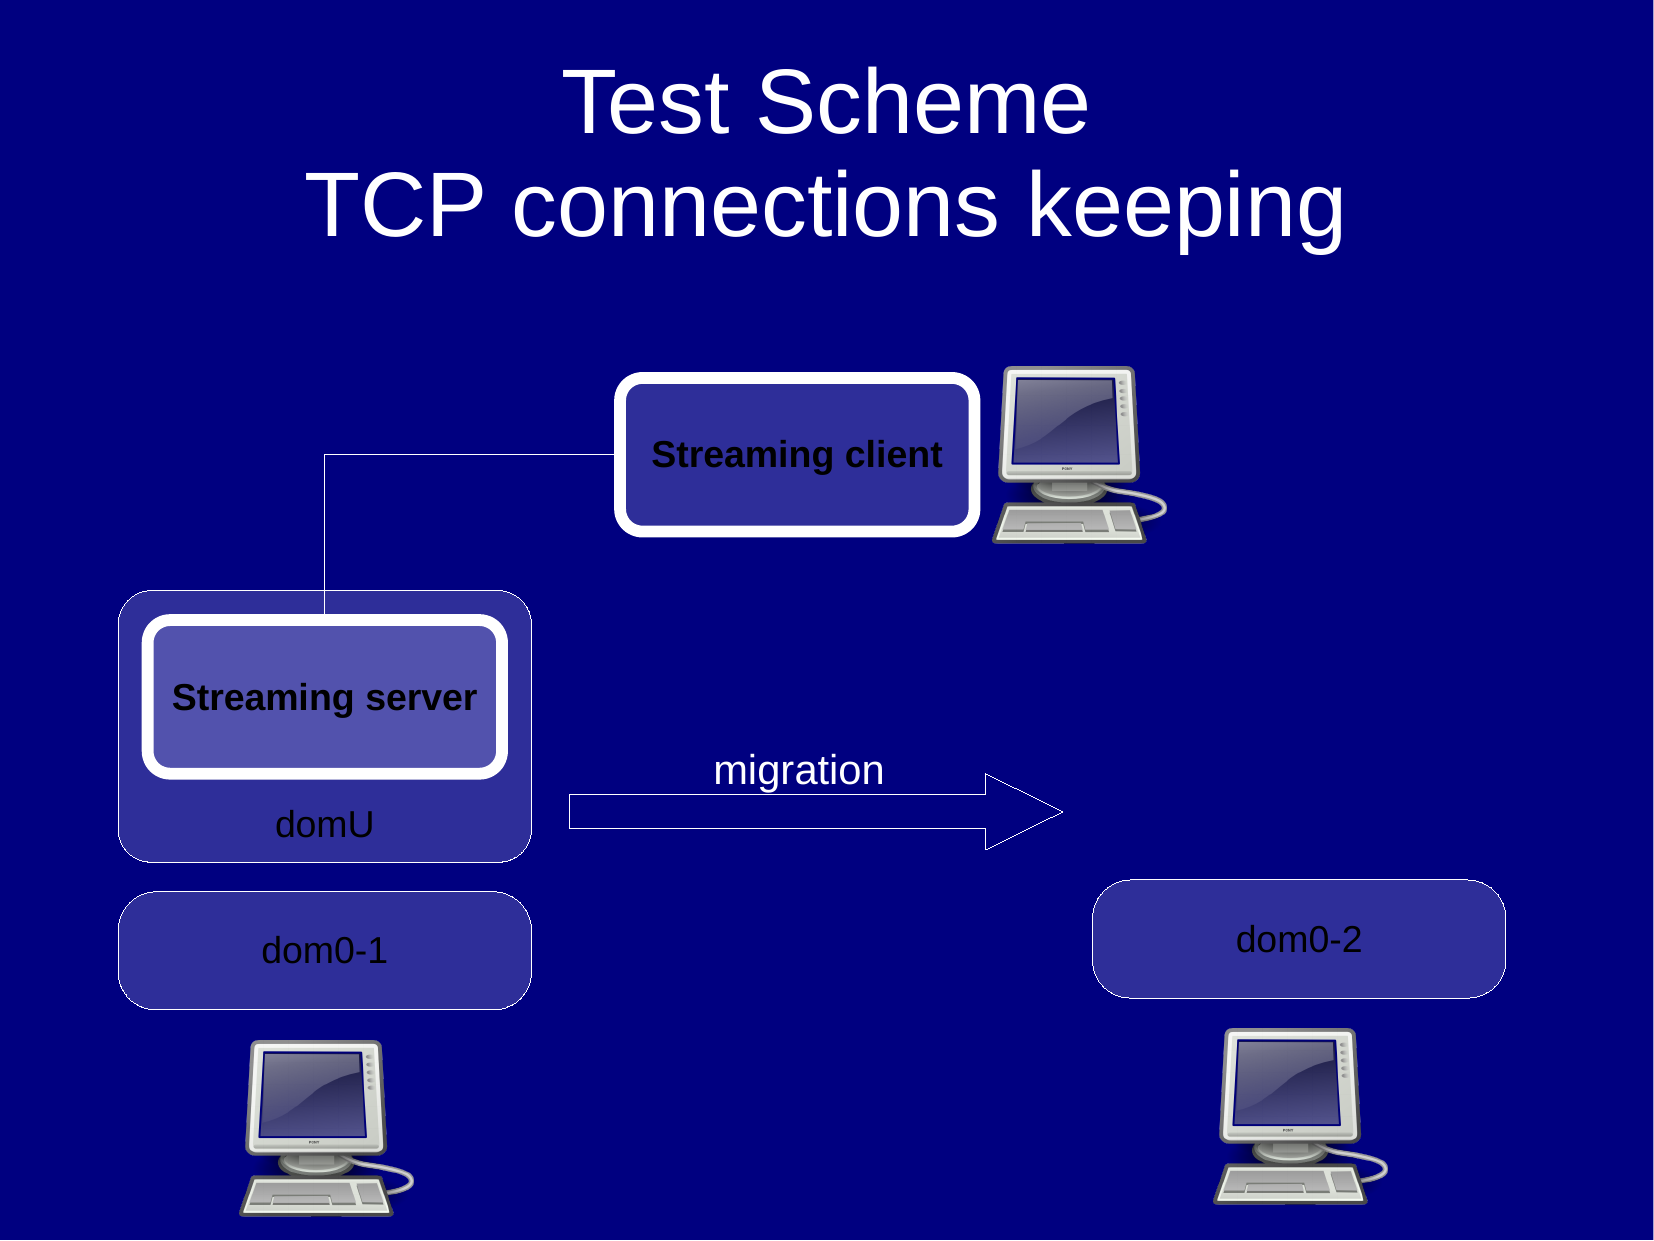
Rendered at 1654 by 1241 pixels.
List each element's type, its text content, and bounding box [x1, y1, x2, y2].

text_box dom0-1 [118, 891, 532, 1010]
text_box Streaming client [620, 377, 975, 532]
text_box migration [569, 773, 1063, 850]
text_box domU [118, 590, 532, 863]
text_box dom0-2 [1092, 879, 1506, 999]
picture [1213, 1028, 1388, 1205]
picture [239, 1040, 414, 1217]
picture [992, 366, 1167, 544]
title Test Scheme TCP connections keeping [82, 16, 1571, 290]
text_box Streaming server [147, 620, 503, 774]
